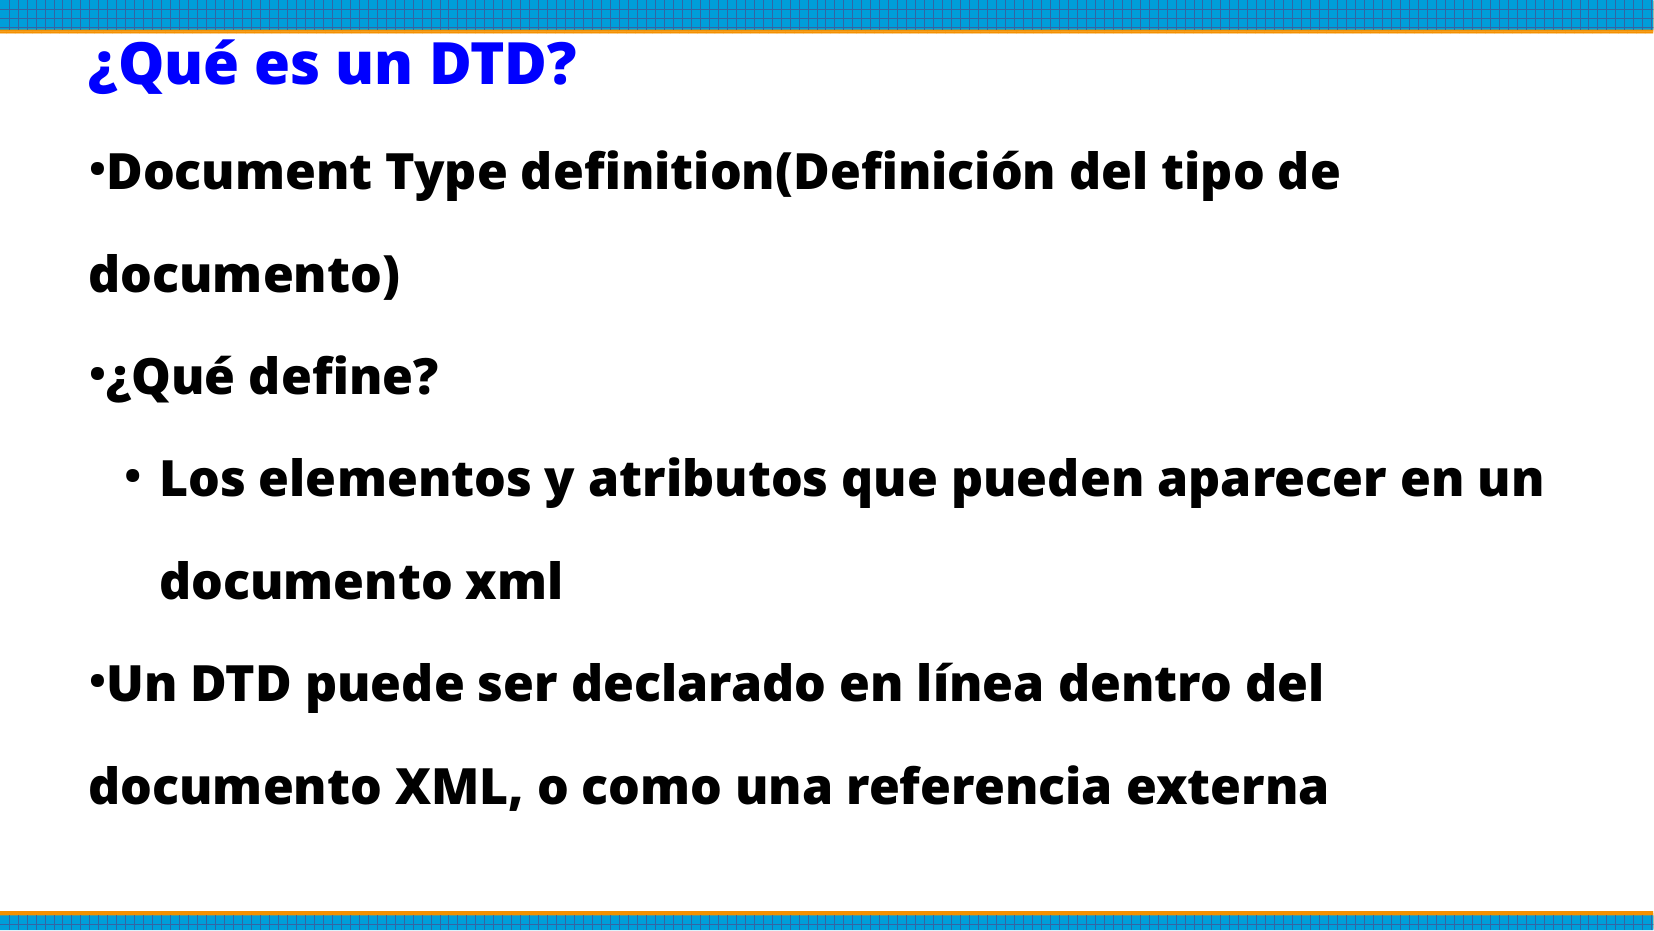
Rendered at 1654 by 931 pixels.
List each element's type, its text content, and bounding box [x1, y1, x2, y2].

subtitle ¿Qué es un DTD? Document Type definition(Definición del tipo de documento) ¿Qué define? Los elementos y atributos que pueden aparecer en un documento xml Un DTD puede ser declarado en línea dentro del documento XML, o como una referencia externa [88, 44, 1565, 798]
